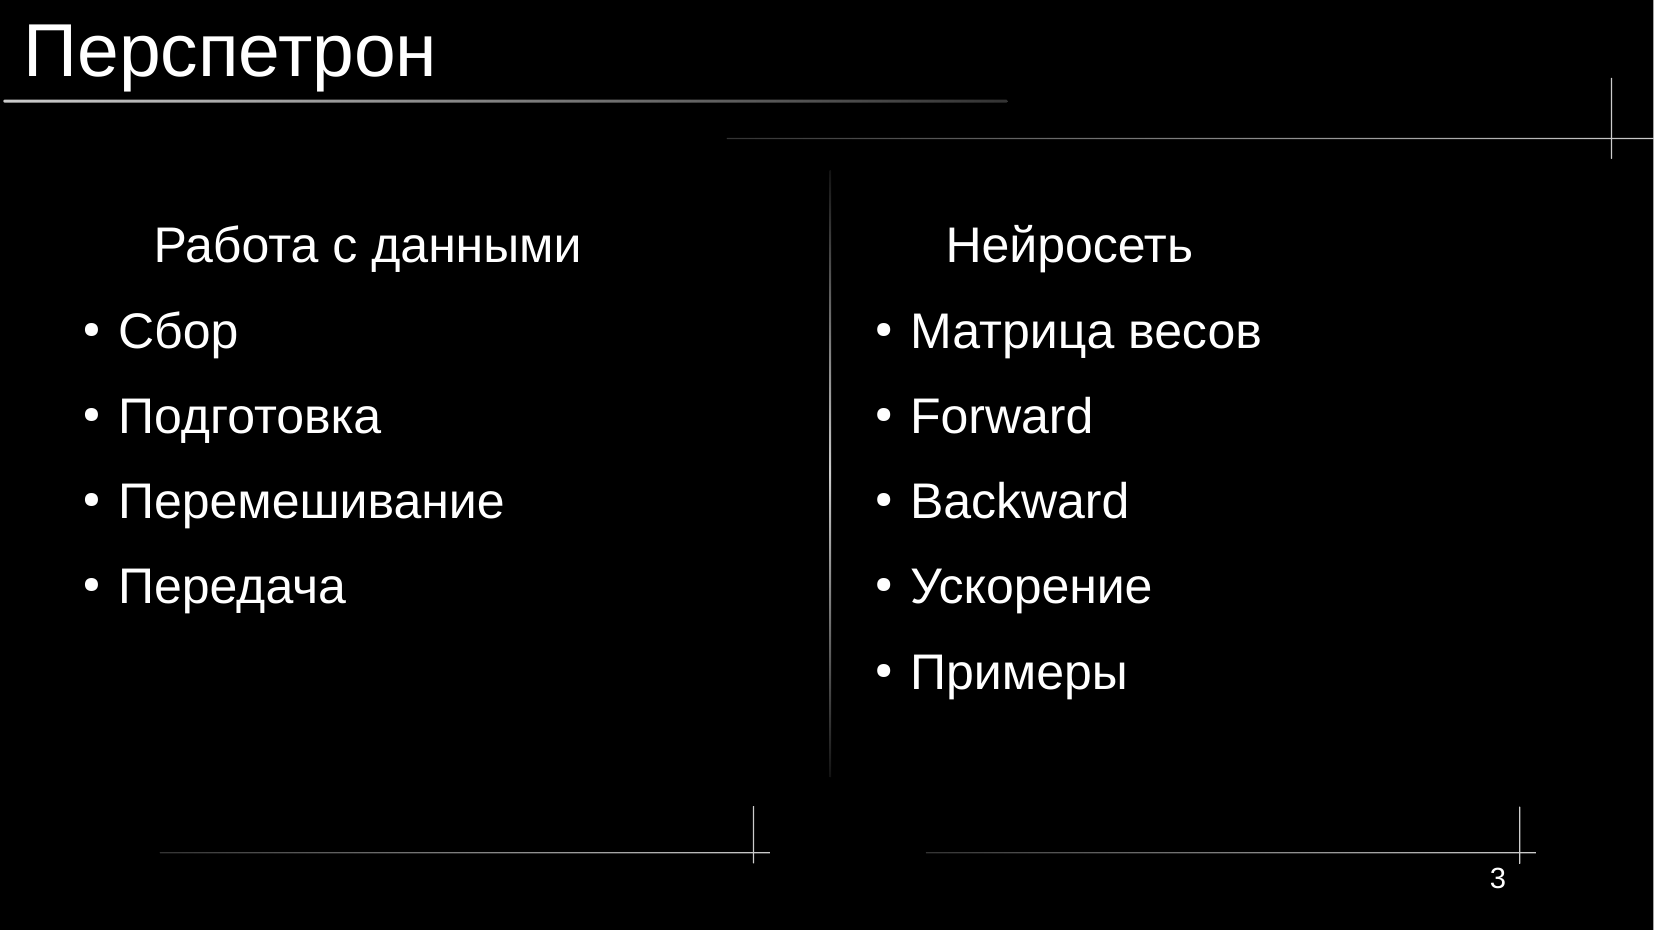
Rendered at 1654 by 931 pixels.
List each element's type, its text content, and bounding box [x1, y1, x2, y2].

title Перспетрон [23, 8, 1536, 93]
list Нейросеть Матрица весов Forward Backward Ускорение Примеры [874, 217, 1602, 758]
list Работа с данными Сбор Подготовка Перемешивание Передача [82, 217, 809, 758]
